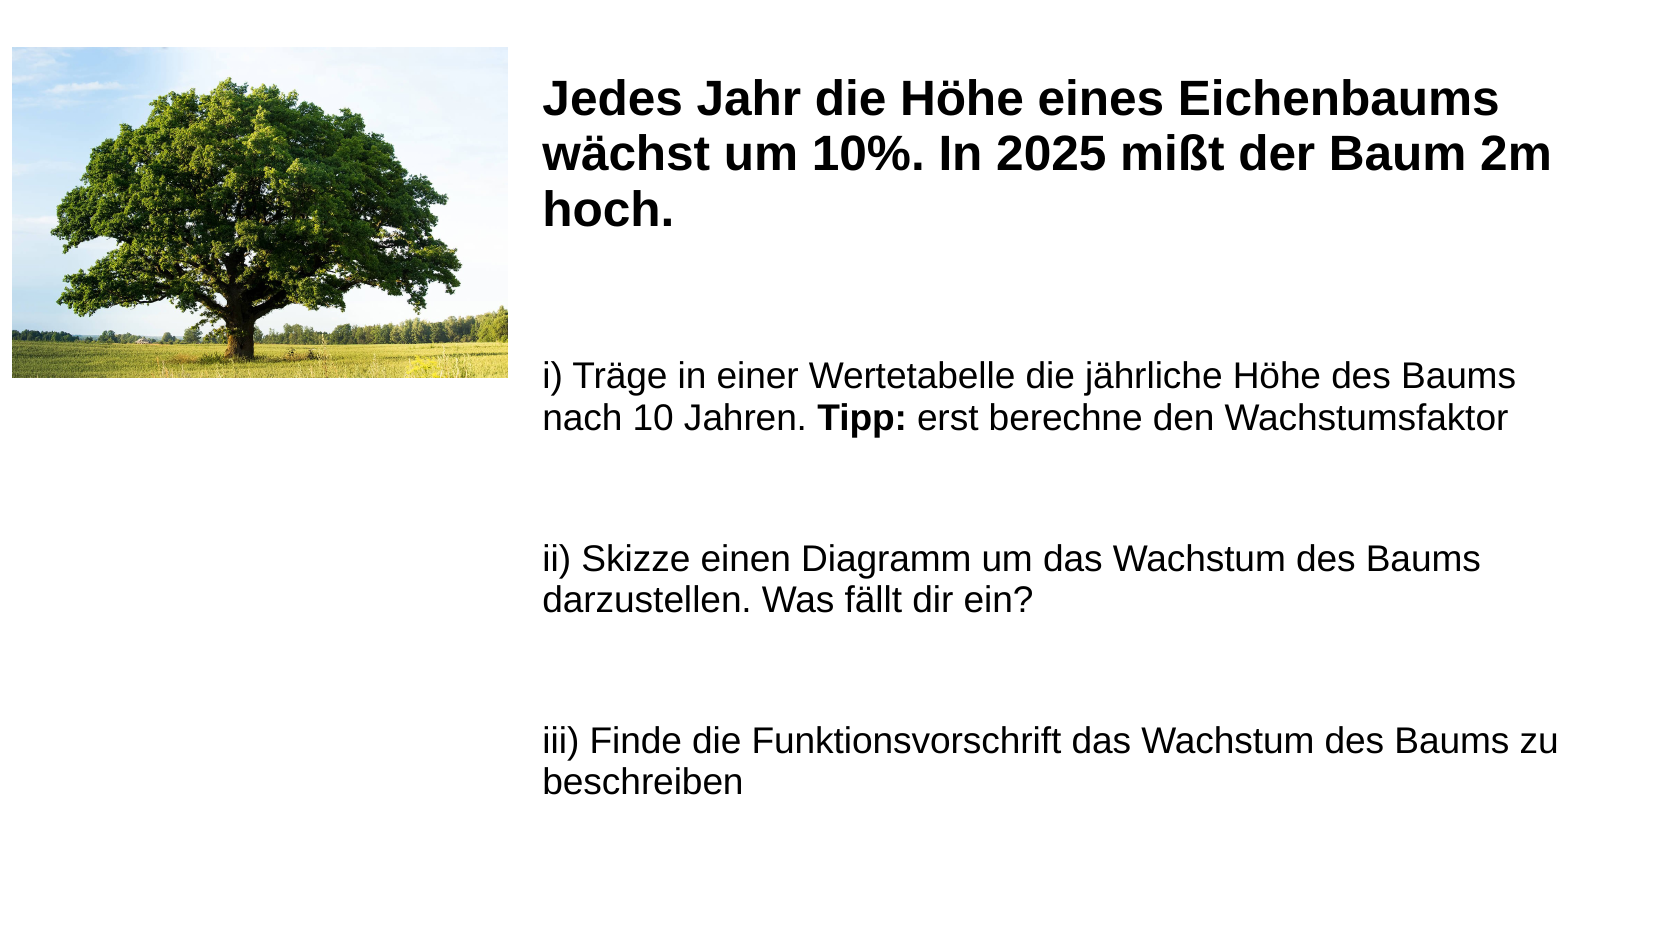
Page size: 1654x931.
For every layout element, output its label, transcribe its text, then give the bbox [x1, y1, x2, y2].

picture [12, 47, 508, 378]
list Jedes Jahr die Höhe eines Eichenbaums wächst um 10%. In 2025 mißt der Baum 2m hoch. i) Träge in einer Wertetabelle die jährliche Höhe des Baums nach 10 Jahren. Tipp: erst berechne den Wachstumsfaktor ii) Skizze einen Diagramm um das Wachstum des Baums darzustellen. Was fällt dir ein? iii) Finde die Funktionsvorschrift das Wachstum des Baums zu beschreiben [472, 70, 1595, 898]
